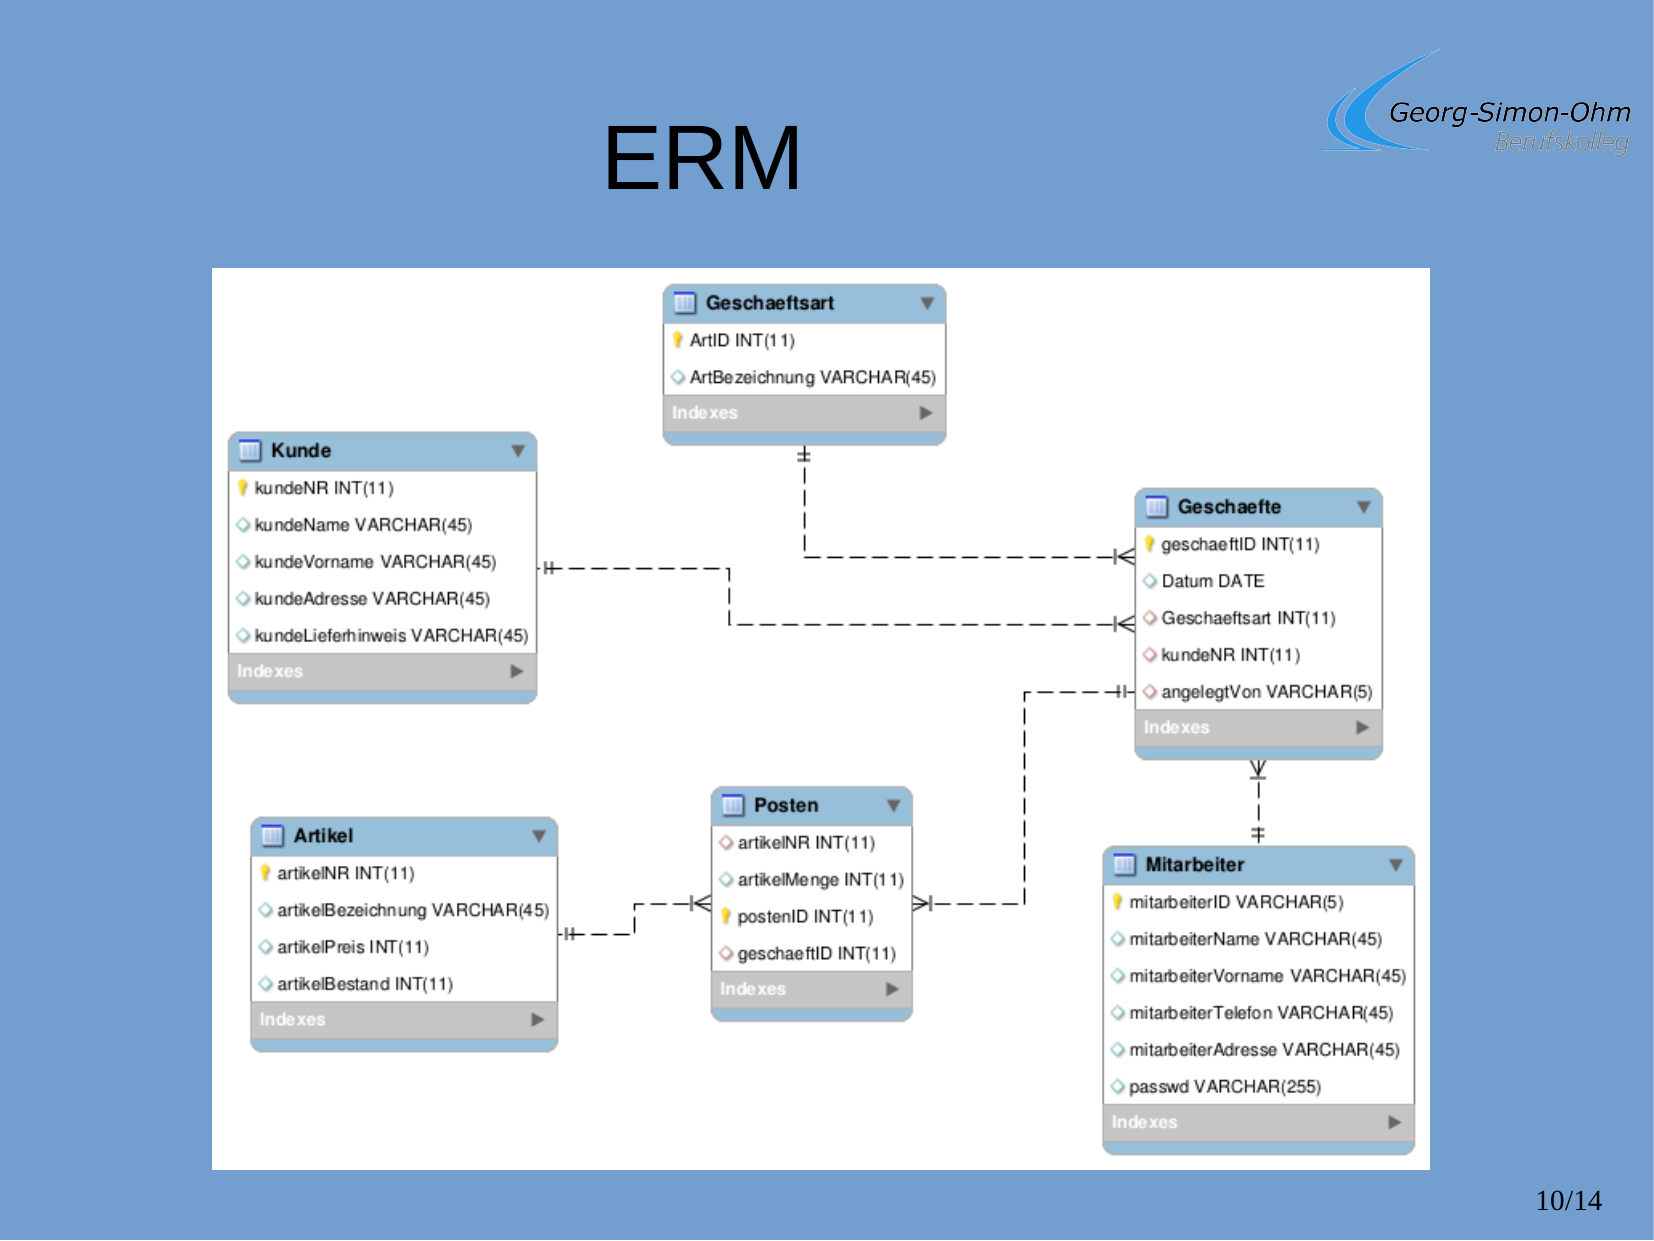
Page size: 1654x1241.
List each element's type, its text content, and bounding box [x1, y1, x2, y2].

picture [1325, 49, 1630, 156]
text_box <number>/ [1185, 1129, 1571, 1216]
title ERM [82, 49, 1325, 257]
text_box <number>/14 [1535, 1181, 1607, 1221]
picture [212, 268, 1430, 1170]
